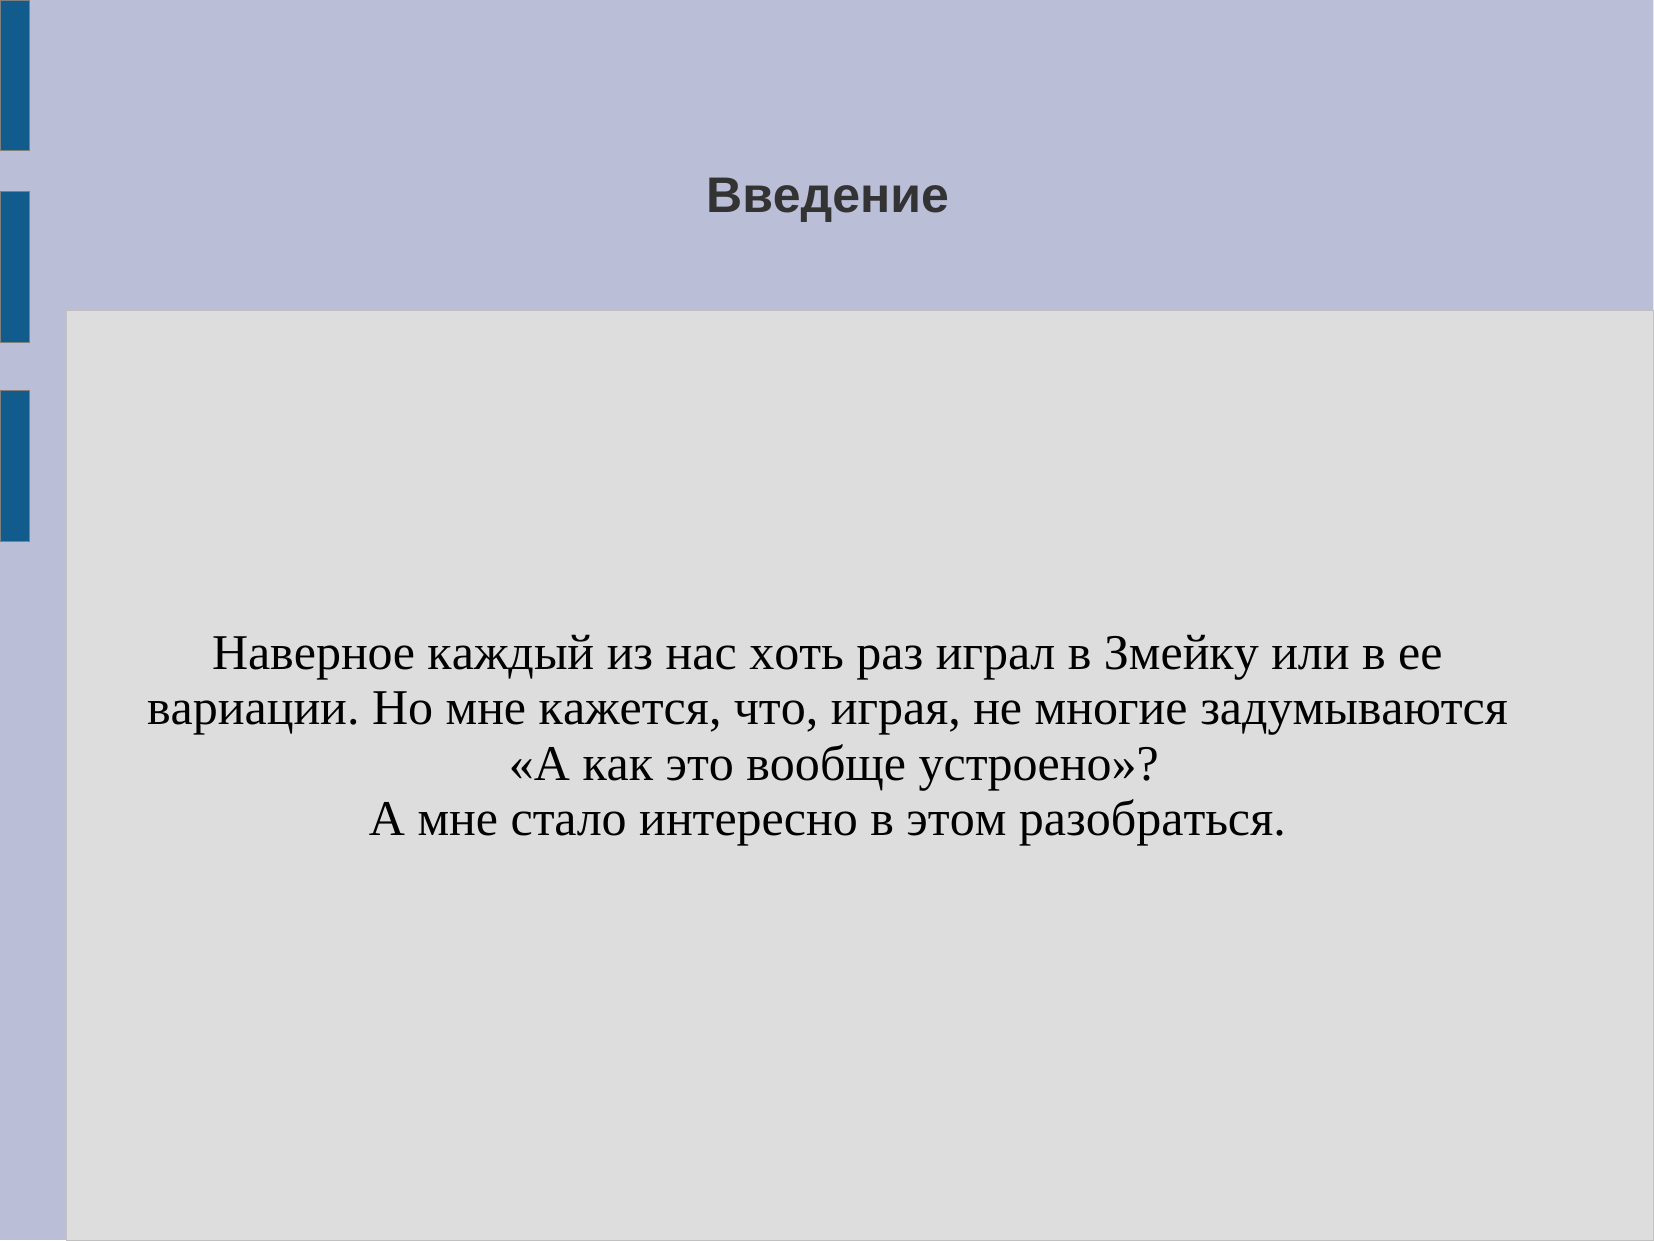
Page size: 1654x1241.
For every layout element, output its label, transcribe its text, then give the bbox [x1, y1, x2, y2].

title Введение [121, 91, 1534, 299]
subtitle Наверное каждый из нас хоть раз играл в Змейку или в ее вариации. Но мне кажется, что, играя, не многие задумываются «А как это вообще устроено»? А мне стало интересно в этом разобраться. [121, 344, 1534, 1127]
